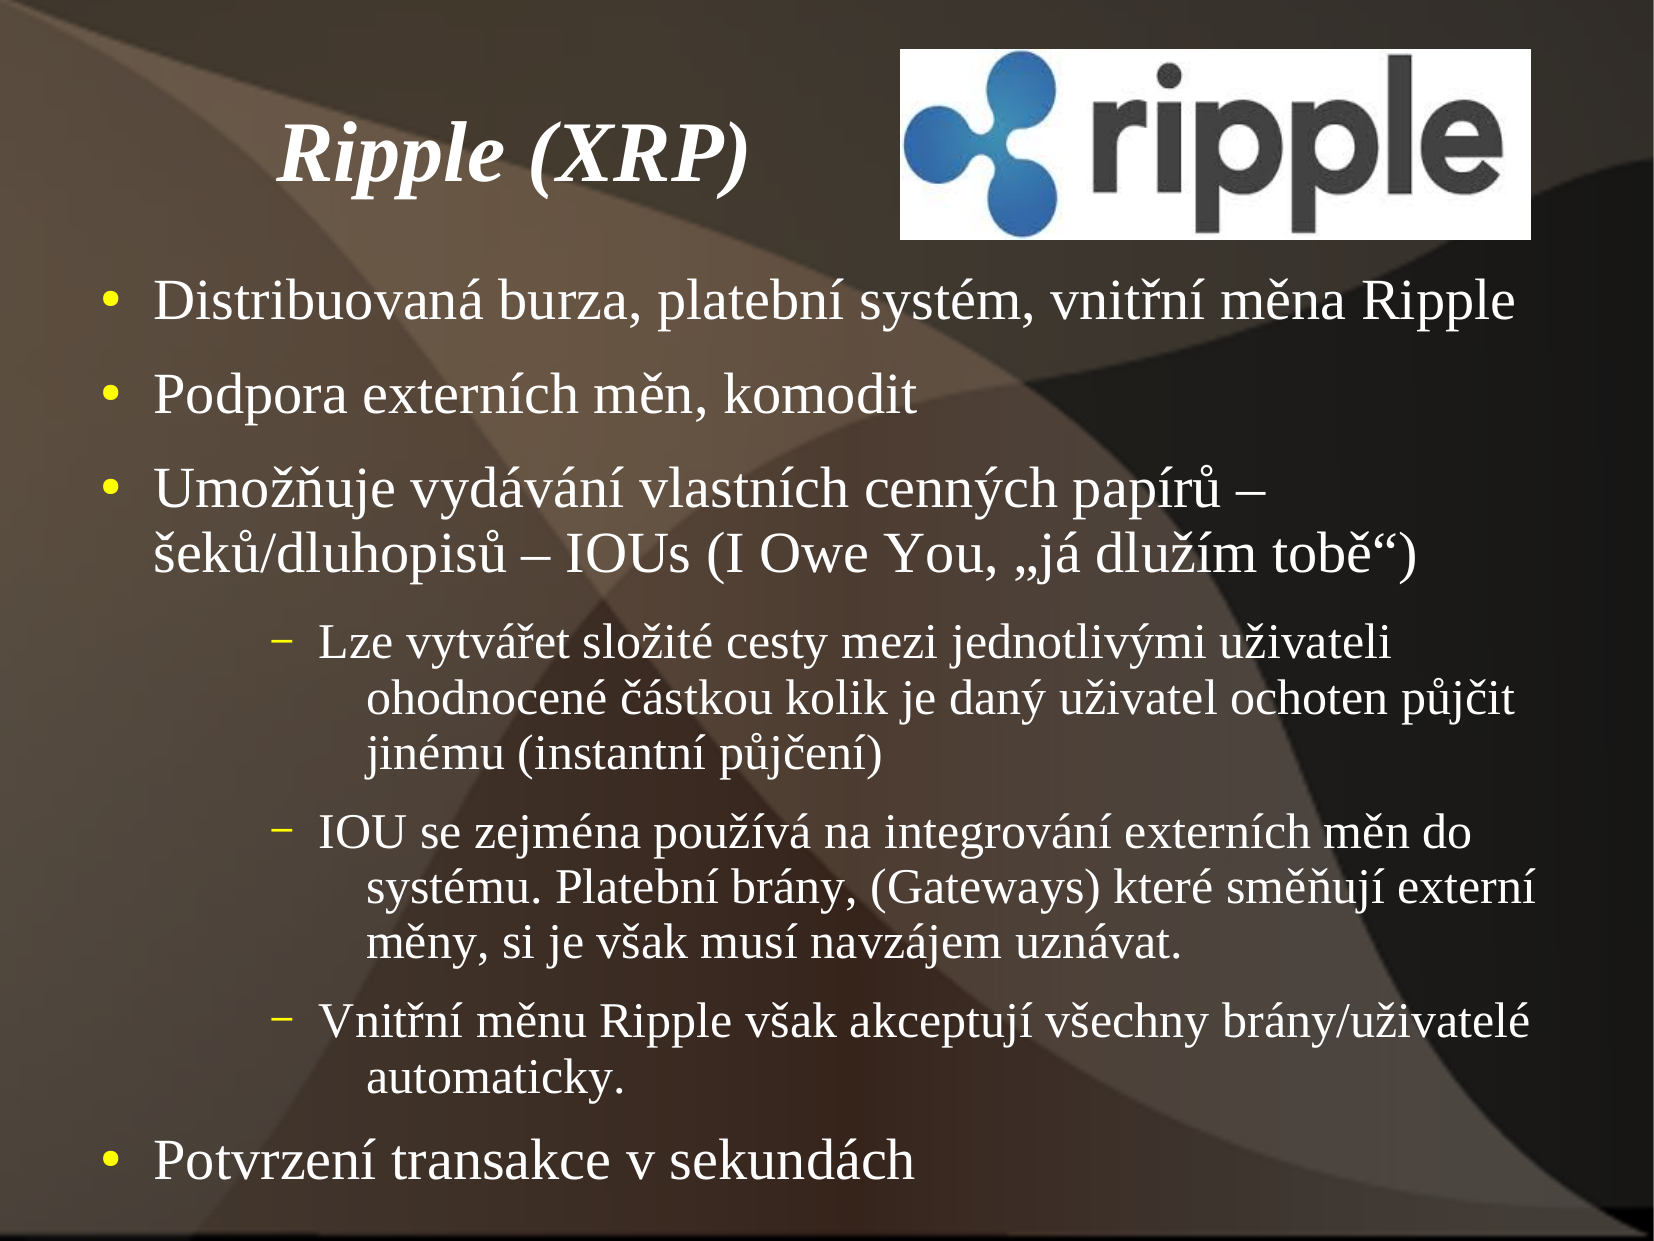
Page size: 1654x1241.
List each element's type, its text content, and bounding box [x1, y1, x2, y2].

picture [0, 0, 1654, 1241]
list Distribuovaná burza, platební systém, vnitřní měna Ripple Podpora externích měn, komodit Umožňuje vydávání vlastních cenných papírů – šeků/dluhopisů – IOUs (I Owe You, „já dlužím tobě“) Lze vytvářet složité cesty mezi jednotlivými uživateli ohodnocené částkou kolik je daný uživatel ochoten půjčit jinému (instantní půjčení) IOU se zejména používá na integrování externích měn do systému. Platební brány, (Gateways) které směňují externí měny, si je však musí navzájem uznávat. Vnitřní měnu Ripple však akceptují všechny brány/uživatelé automaticky. Potvrzení transakce v sekundách [82, 267, 1571, 1193]
title Ripple (XRP) [82, 49, 1571, 257]
